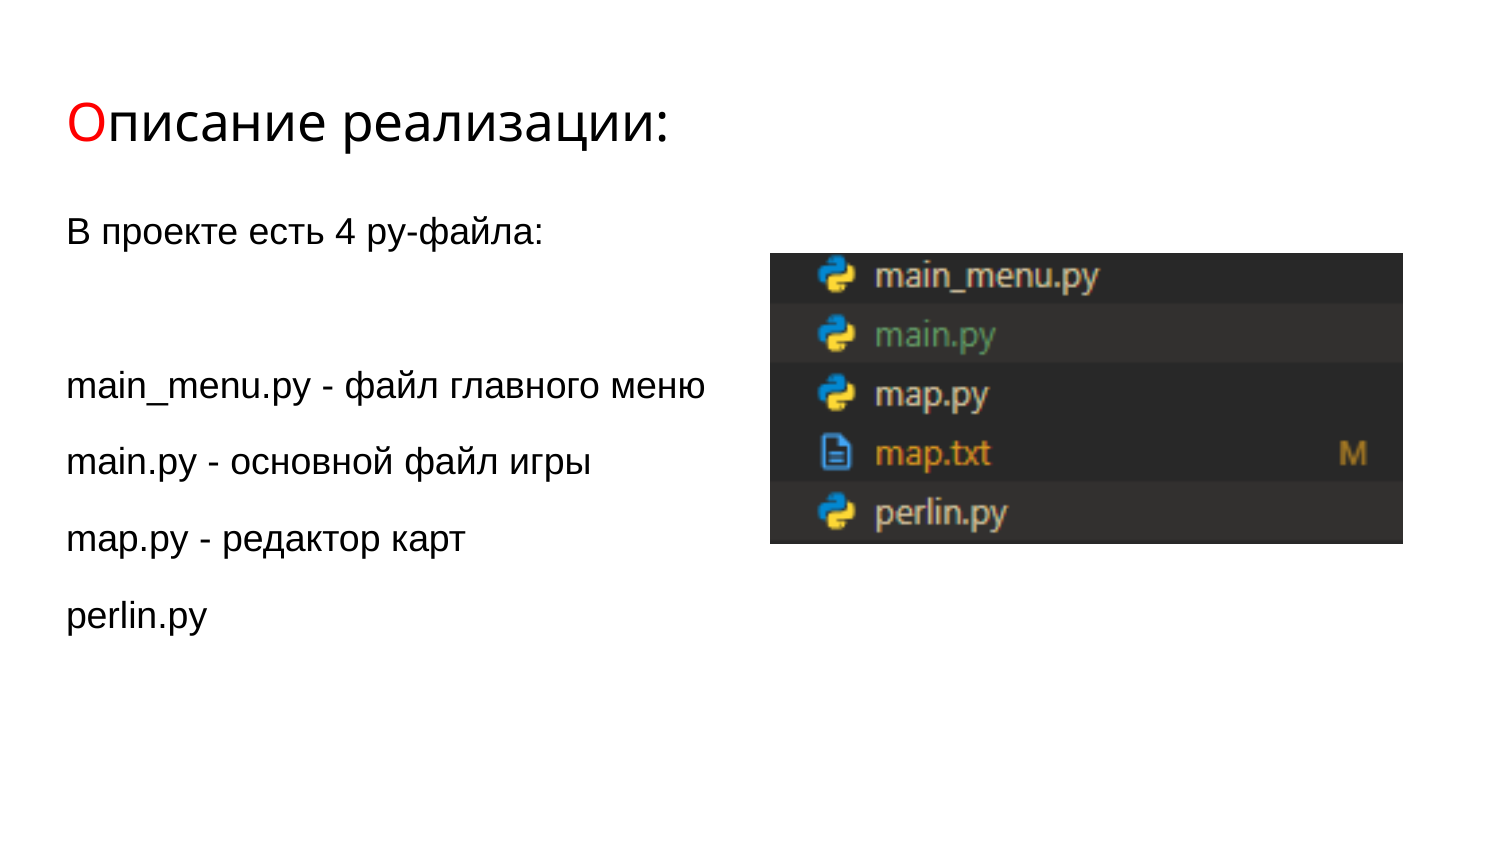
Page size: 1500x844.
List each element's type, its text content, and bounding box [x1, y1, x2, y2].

list В проекте есть 4 py-файла: main_menu.py - файл главного меню main.py - основной файл игры map.py - редактор карт perlin.py [51, 185, 1449, 746]
title Описание реализации: [51, 72, 1449, 167]
picture [770, 253, 1403, 544]
